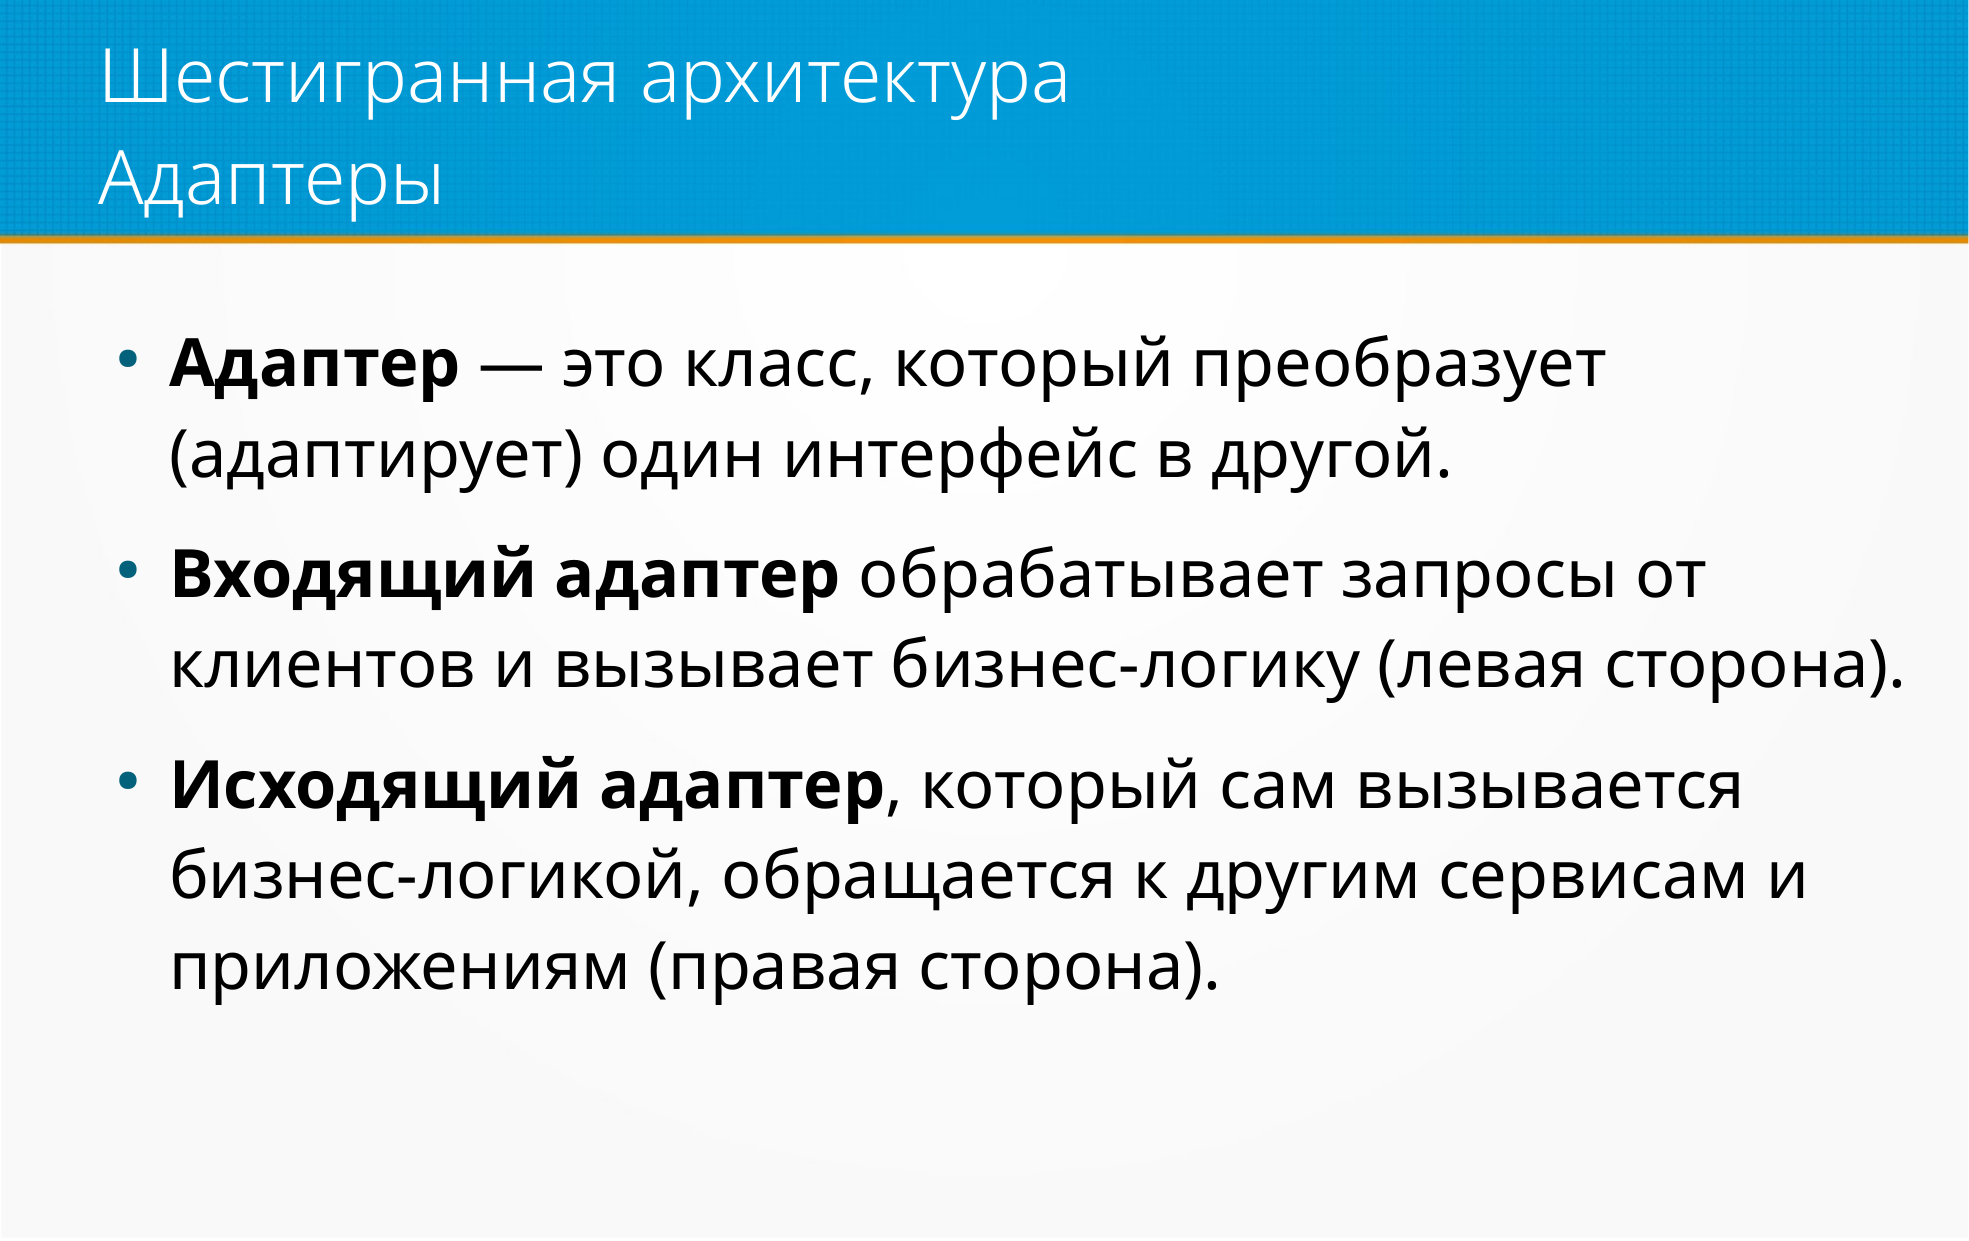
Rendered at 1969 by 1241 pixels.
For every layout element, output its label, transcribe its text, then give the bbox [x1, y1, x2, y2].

picture [0, 233, 1969, 1241]
list Адаптер — это класс, который преобразует (адаптирует) один интерфейс в другой. Входящий адаптер обрабатывает запросы от клиентов и вызывает бизнес-логику (левая сторона). Исходящий адаптер, который сам вызывается бизнес-логикой, обращается к другим сервисам и приложениям (правая сторона). [98, 315, 1926, 1193]
title Шестигранная архитектура Адаптеры [98, 19, 1870, 227]
